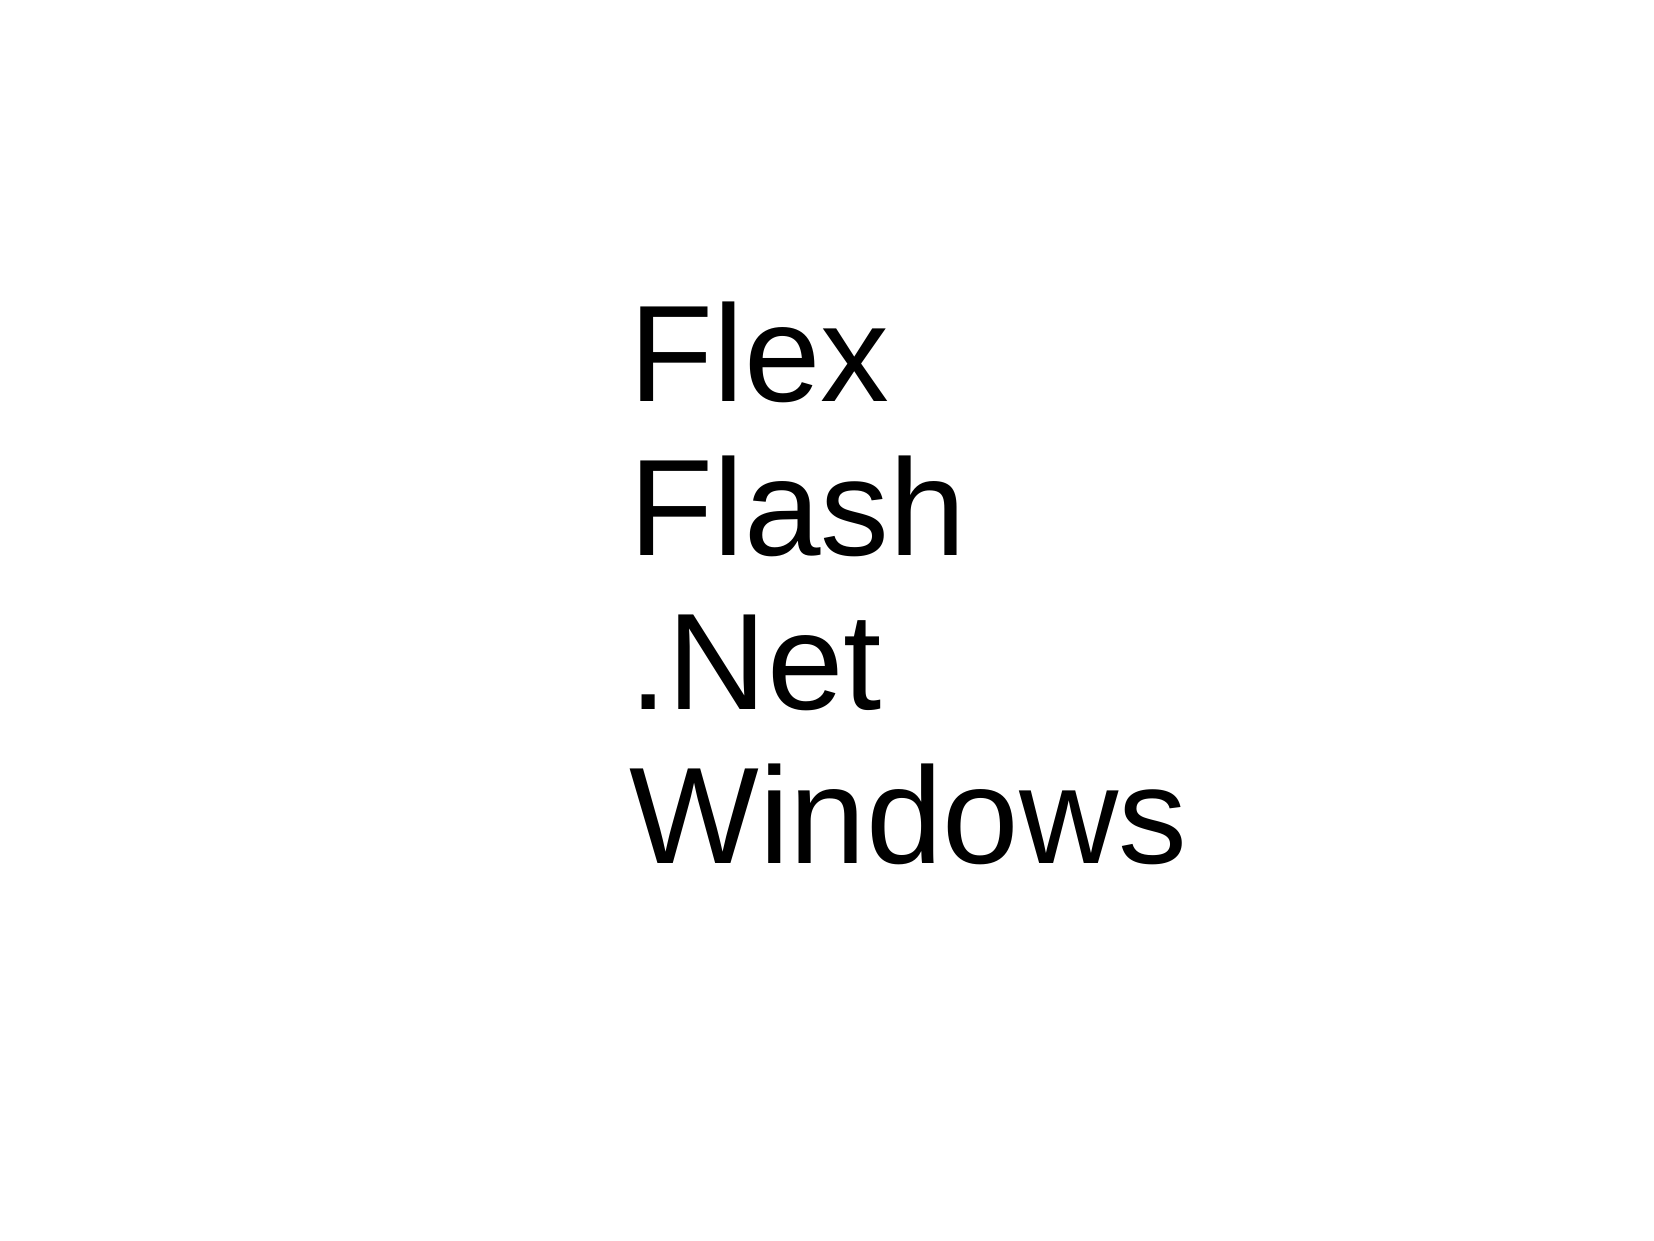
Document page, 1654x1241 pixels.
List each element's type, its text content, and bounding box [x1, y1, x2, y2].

text_box Flex Flash .Net Windows [615, 270, 1531, 1105]
